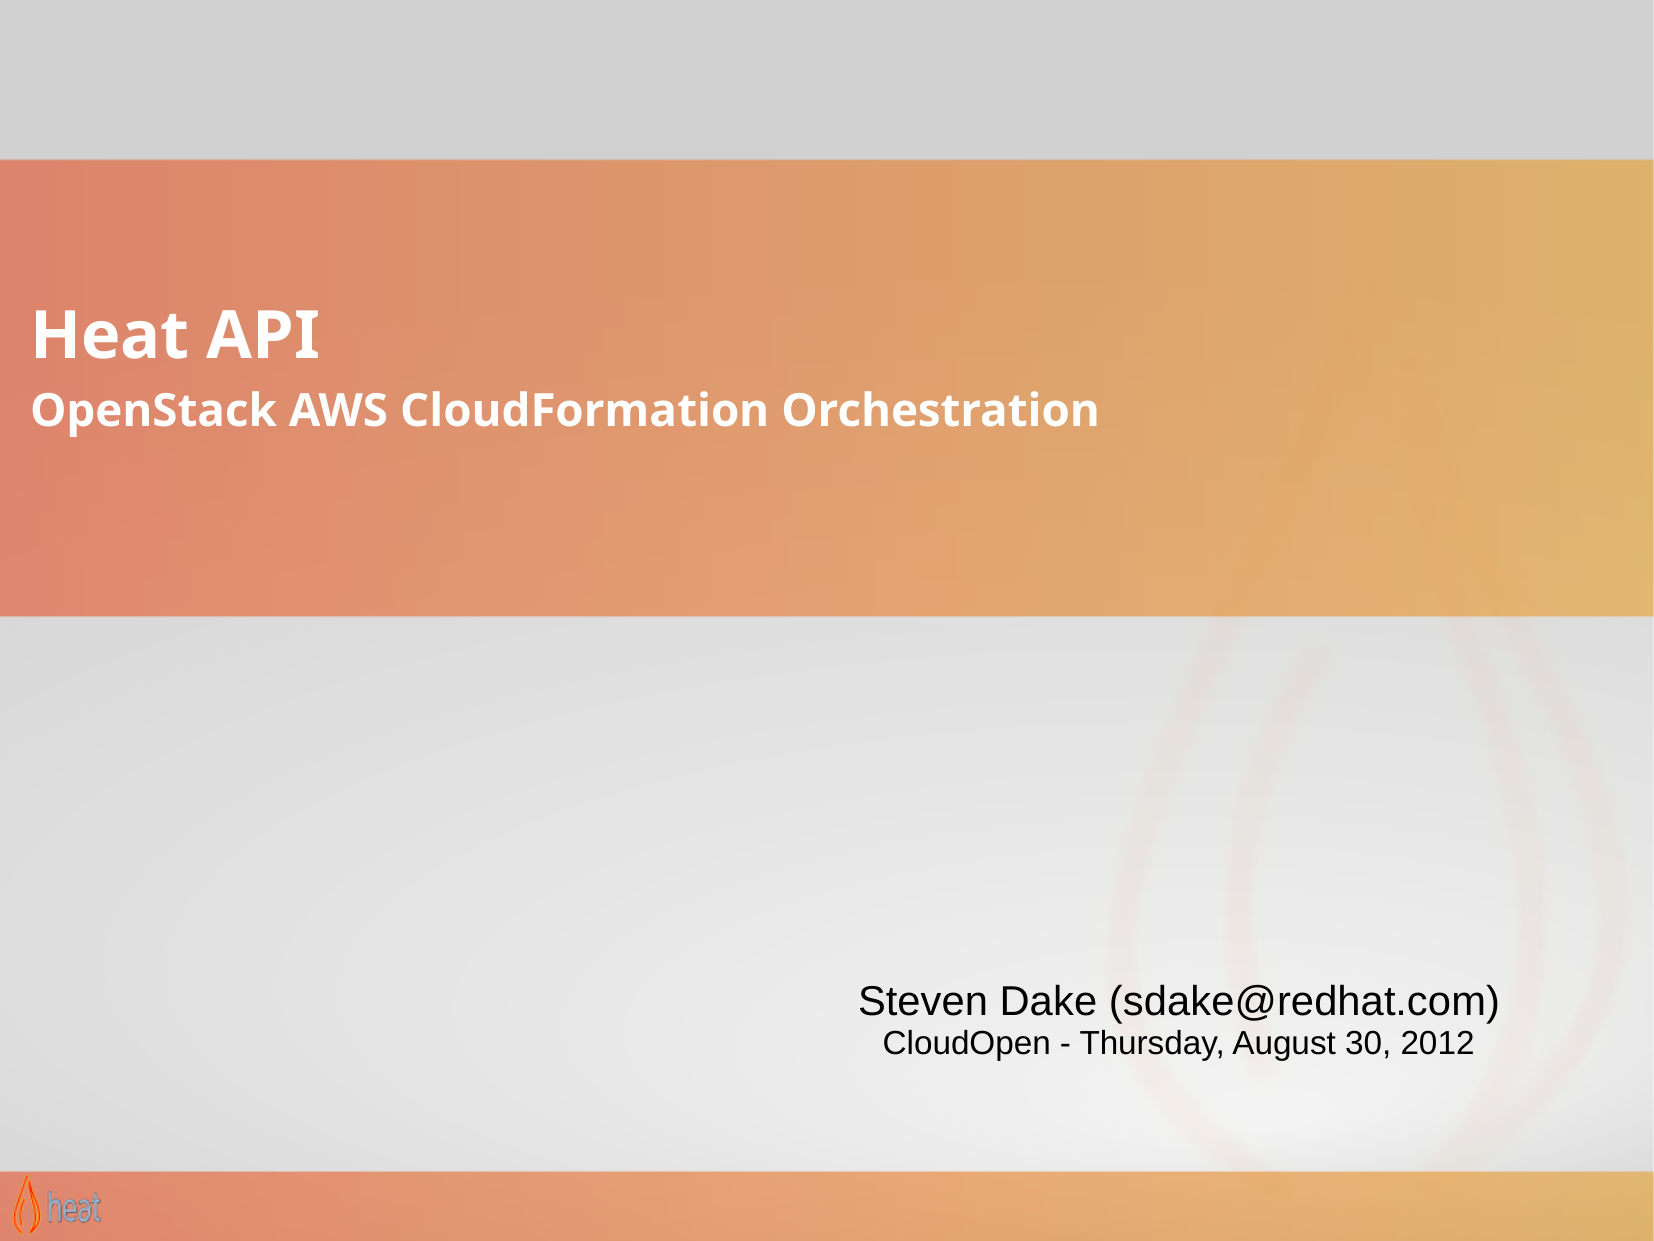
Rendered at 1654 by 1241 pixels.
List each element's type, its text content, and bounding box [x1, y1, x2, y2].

title Heat API OpenStack AWS CloudFormation Orchestration [30, 270, 1519, 458]
picture [0, 0, 1654, 1241]
subtitle Steven Dake (sdake@redhat.com) CloudOpen - Thursday, August 30, 2012 [435, 660, 1654, 1241]
